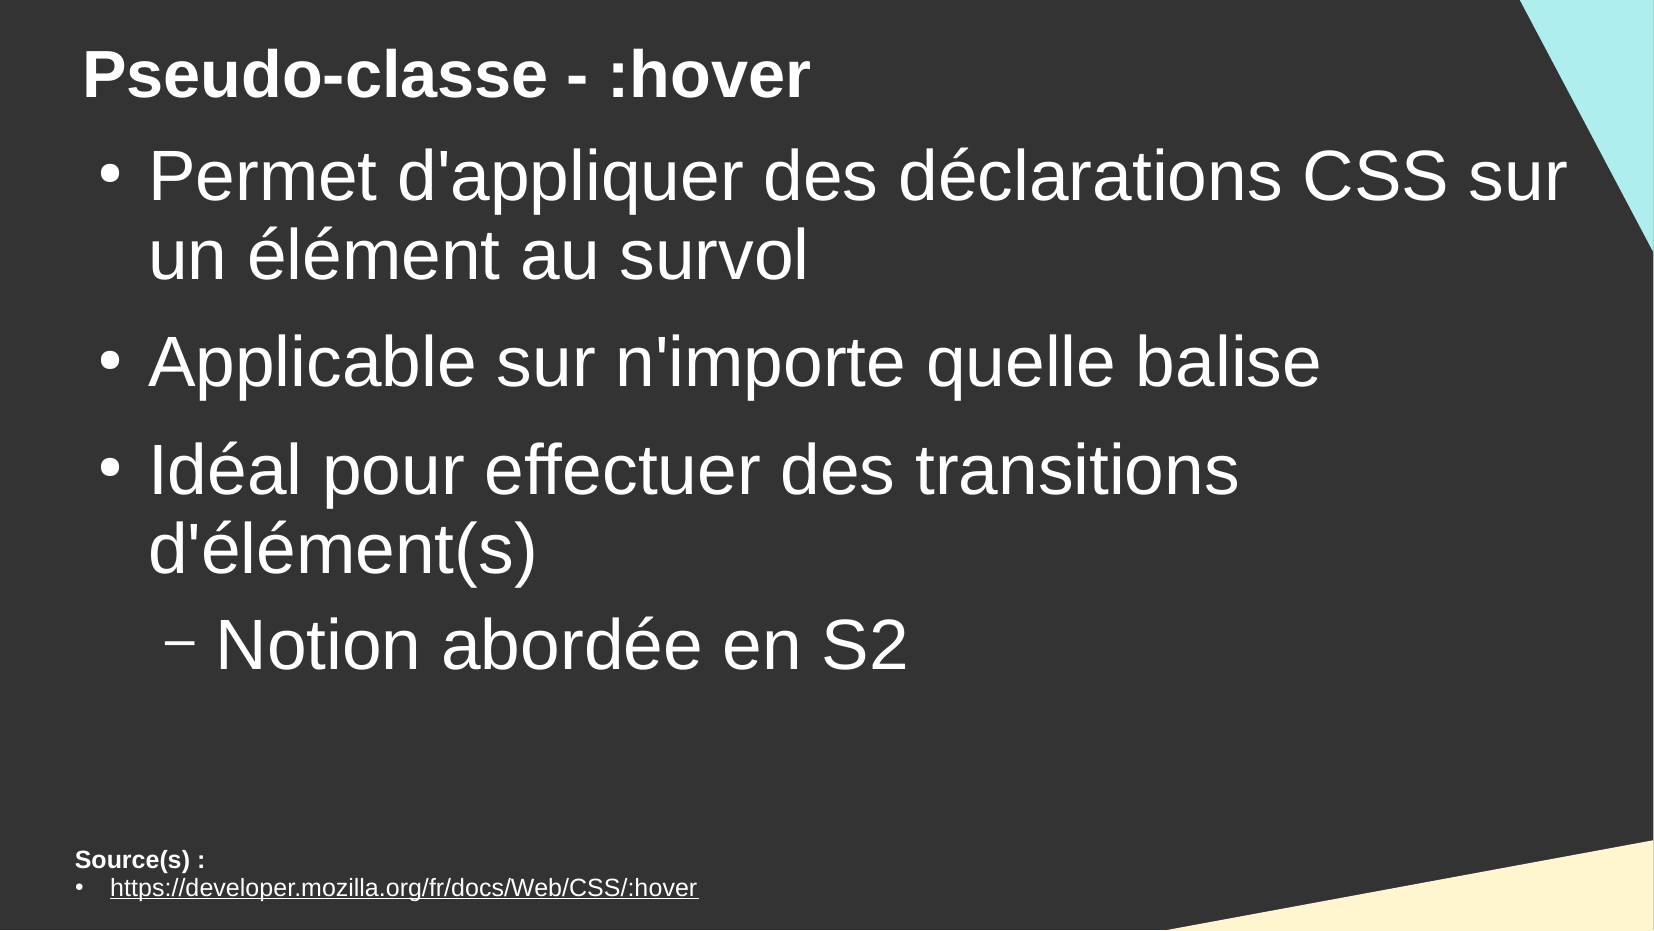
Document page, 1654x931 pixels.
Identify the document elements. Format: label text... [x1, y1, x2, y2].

text_box [1546, 840, 1654, 931]
list Permet d'appliquer des déclarations CSS sur un élément au survol Applicable sur n'importe quelle balise Idéal pour effectuer des transitions d'élément(s) Notion abordée en S2 [80, 135, 1605, 691]
title Pseudo-classe - :hover [82, 37, 1571, 114]
text_box [1519, 0, 1654, 254]
text_box Source(s) : https://developer.mozilla.org/fr/docs/Web/CSS/:hover [60, 838, 1546, 931]
